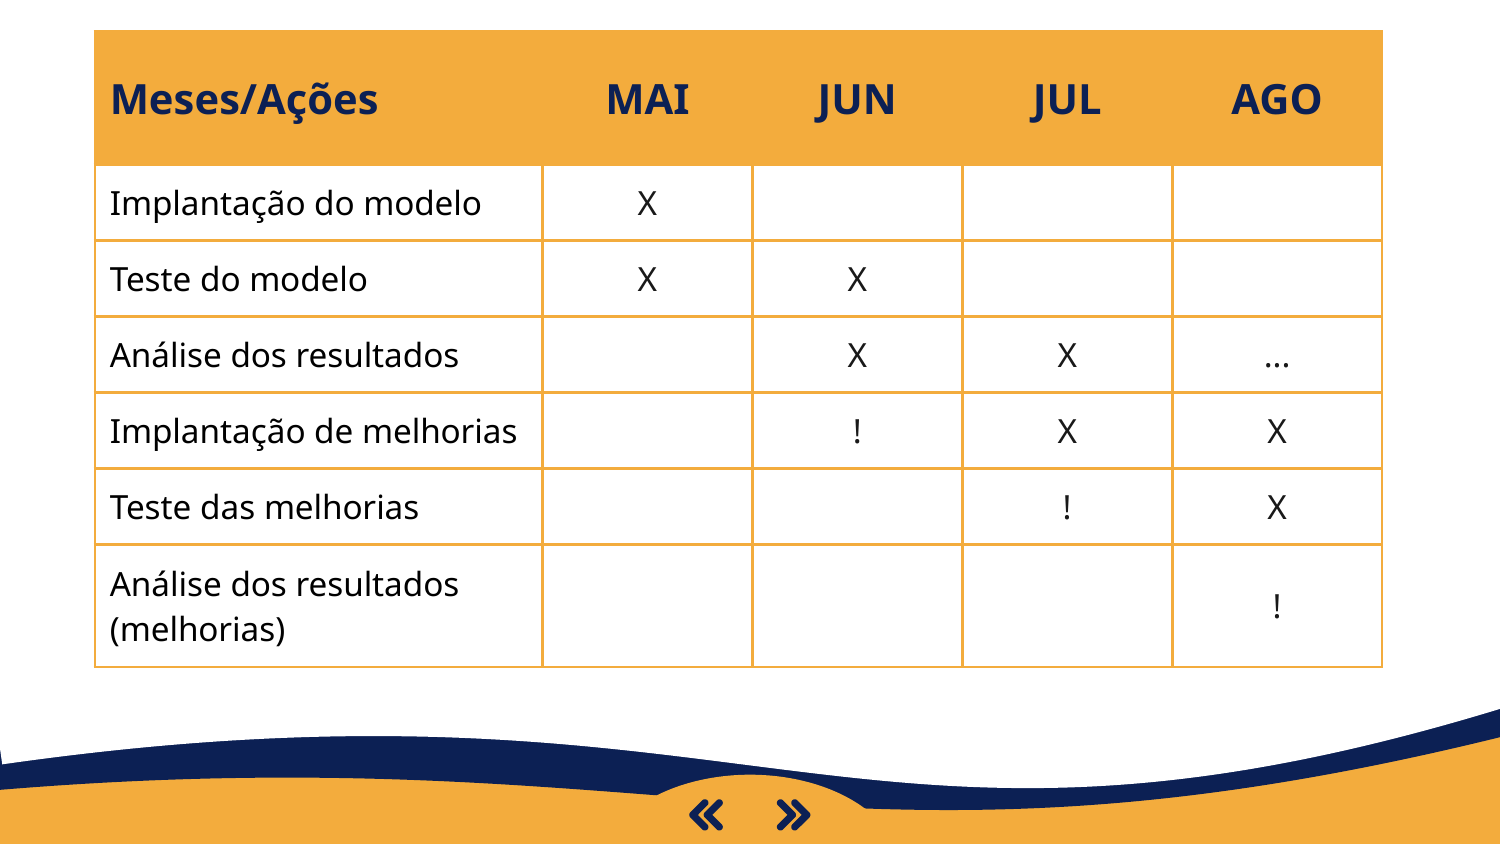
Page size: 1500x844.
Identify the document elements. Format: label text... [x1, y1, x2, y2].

table_cell X [754, 242, 961, 315]
table_cell [964, 166, 1171, 239]
table_header Meses/Ações [96, 33, 541, 163]
table_cell [754, 166, 961, 239]
text_box [604, 774, 896, 844]
table_cell Teste do modelo [96, 242, 541, 315]
table_header MAI [544, 33, 751, 163]
table_cell X [964, 394, 1171, 467]
table_cell [964, 242, 1171, 315]
table_cell X [544, 166, 751, 239]
table_header JUL [964, 33, 1171, 163]
table_cell Implantação de melhorias [96, 394, 541, 467]
table_cell Análise dos resultados (melhorias) [96, 546, 541, 666]
table_header AGO [1174, 33, 1381, 163]
table_cell Análise dos resultados [96, 318, 541, 391]
table_cell ! [964, 470, 1171, 543]
table_cell [964, 546, 1171, 666]
table_cell [544, 470, 751, 543]
table_cell [544, 318, 751, 391]
table_cell ! [754, 394, 961, 467]
table_cell X [754, 318, 961, 391]
table_cell [1174, 166, 1381, 239]
table_cell [754, 546, 961, 666]
table_cell X [1174, 394, 1381, 467]
table_cell ... [1174, 318, 1381, 391]
table_header JUN [754, 33, 961, 163]
table_cell Implantação do modelo [96, 166, 541, 239]
table_cell Teste das melhorias [96, 470, 541, 543]
table_cell X [544, 242, 751, 315]
table_cell [544, 546, 751, 666]
table_cell [544, 394, 751, 467]
table_cell ! [1174, 546, 1381, 666]
table_cell X [1174, 470, 1381, 543]
table_cell [754, 470, 961, 543]
table_cell X [964, 318, 1171, 391]
table_cell [1174, 242, 1381, 315]
